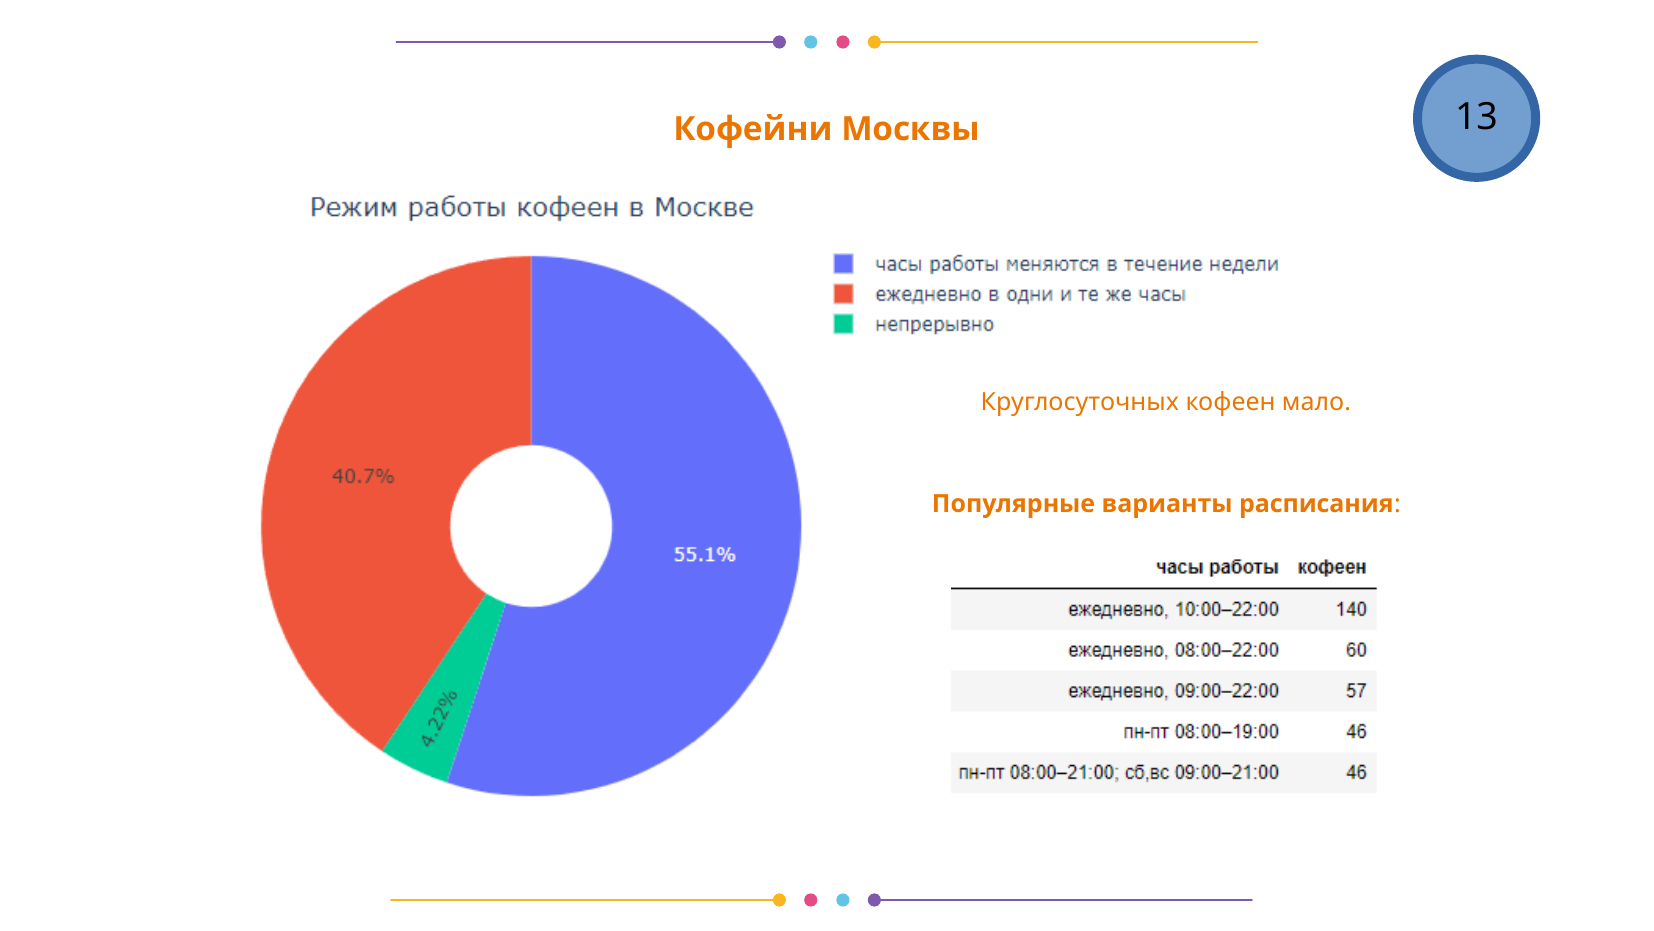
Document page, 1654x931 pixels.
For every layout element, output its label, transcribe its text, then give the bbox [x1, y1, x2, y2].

picture [951, 555, 1388, 798]
text_box [1425, 148, 1528, 178]
text_box <number> [1417, 89, 1536, 148]
text_box [1425, 59, 1528, 89]
title Кофейни Москвы [531, 88, 1123, 167]
title Круглосуточных кофеен мало. Популярные варианты расписания: [885, 383, 1447, 520]
picture [241, 177, 1300, 812]
